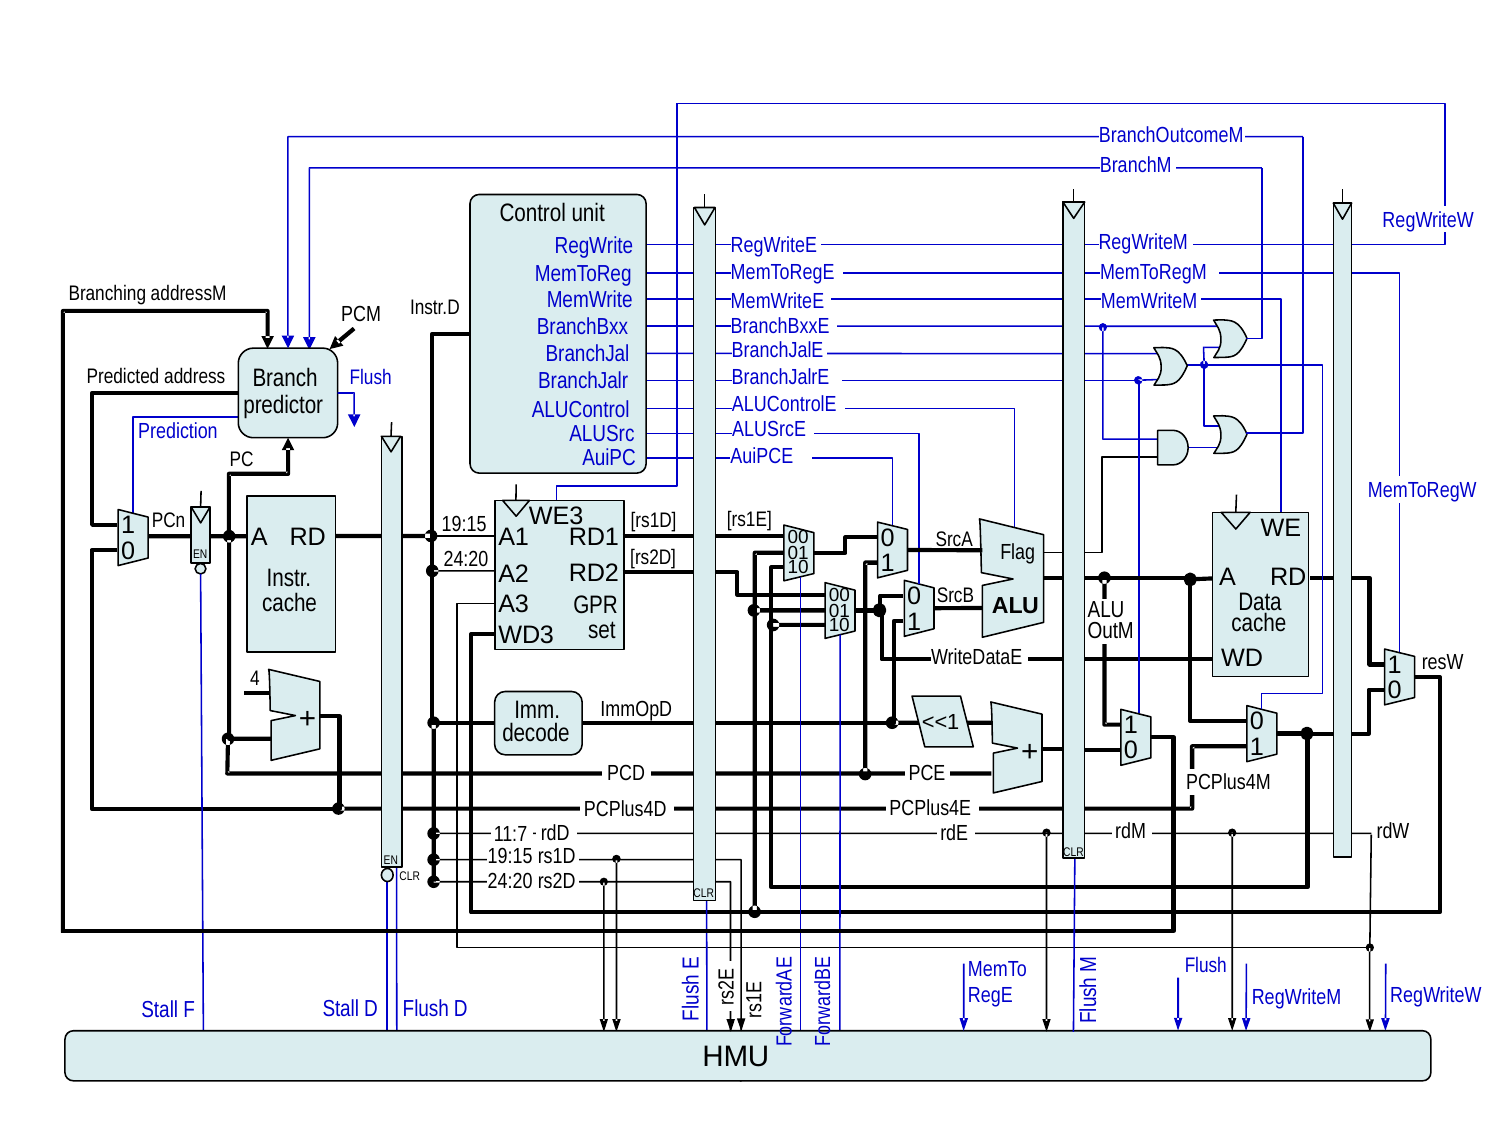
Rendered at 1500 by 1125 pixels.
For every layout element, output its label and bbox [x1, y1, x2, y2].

chart [24, 87, 1482, 1110]
